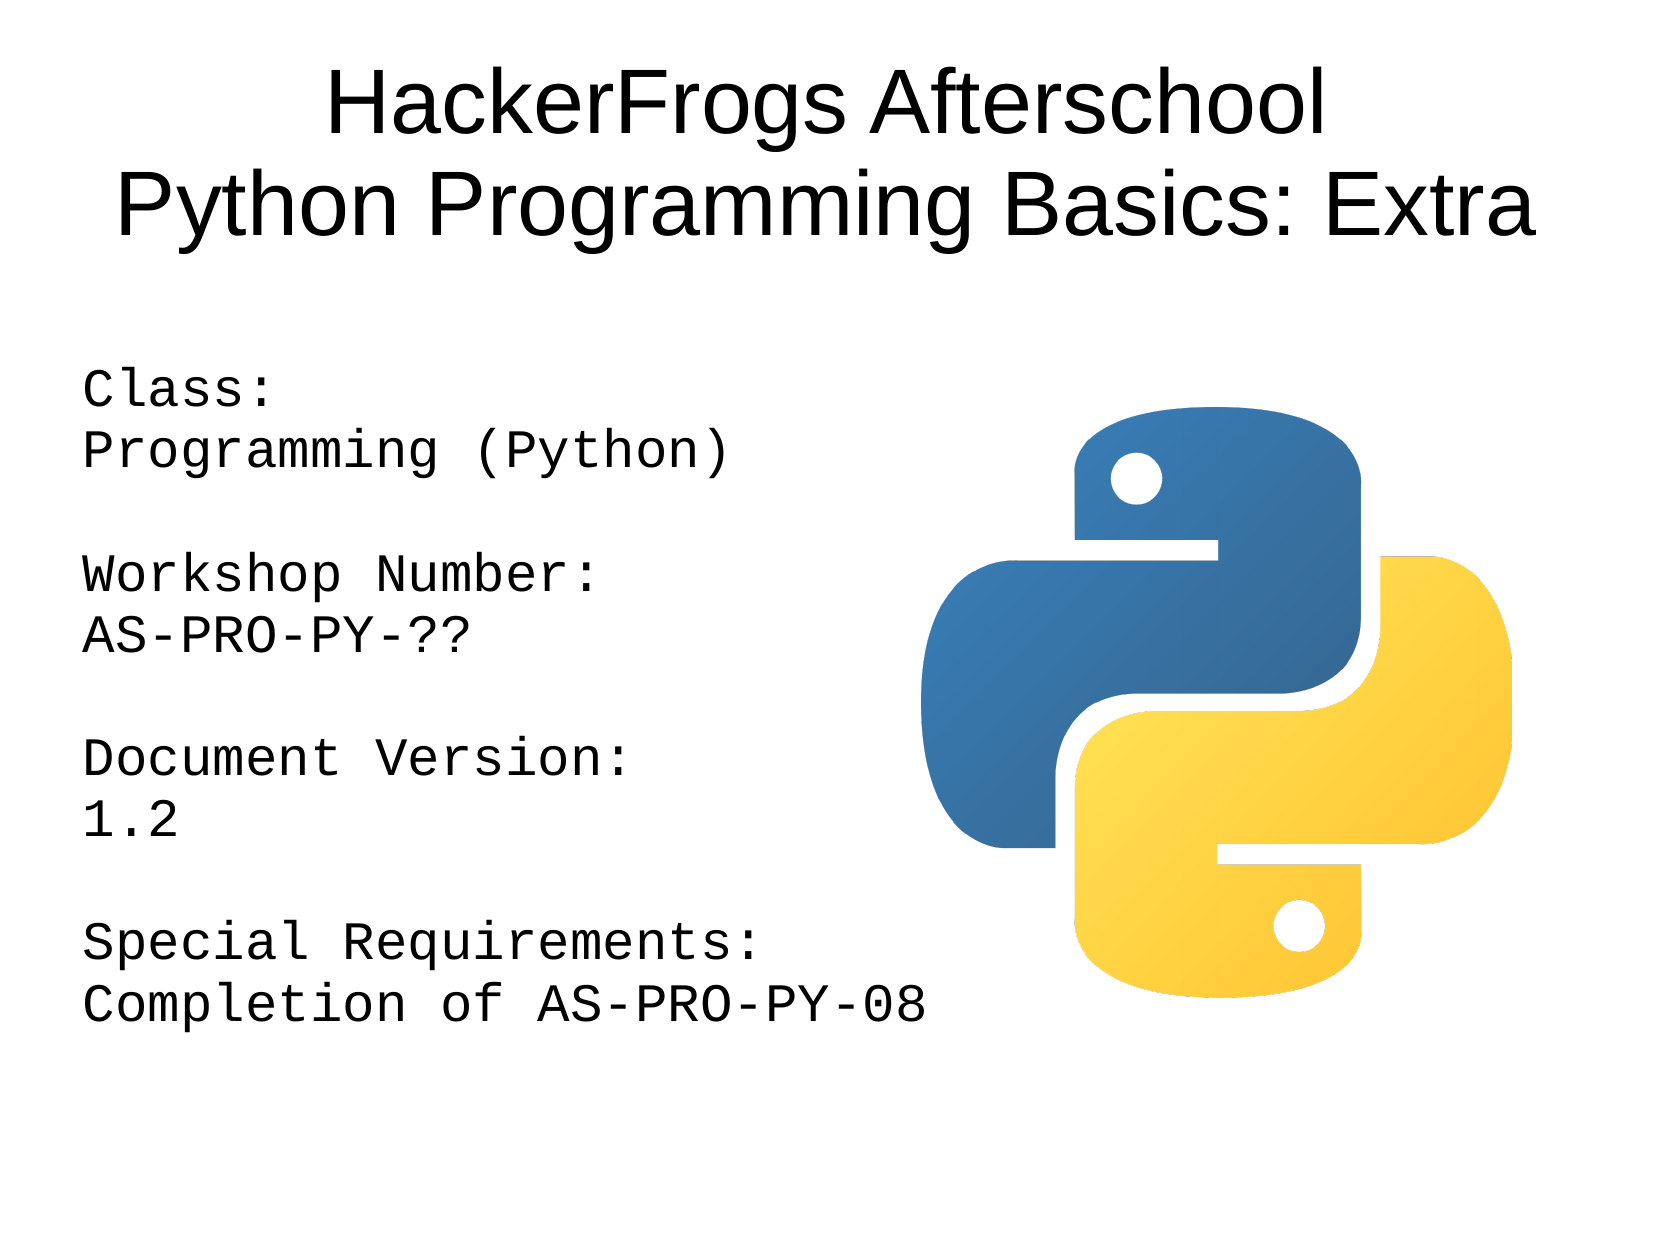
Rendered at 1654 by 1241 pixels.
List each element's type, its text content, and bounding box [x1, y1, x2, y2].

title HackerFrogs Afterschool Python Programming Basics: Extra [82, 49, 1571, 257]
subtitle Class: Programming (Python) Workshop Number: AS-PRO-PY-?? Document Version: 1.2 Special Requirements: Completion of AS-PRO-PY-08 [82, 290, 1571, 1109]
picture [921, 407, 1512, 998]
